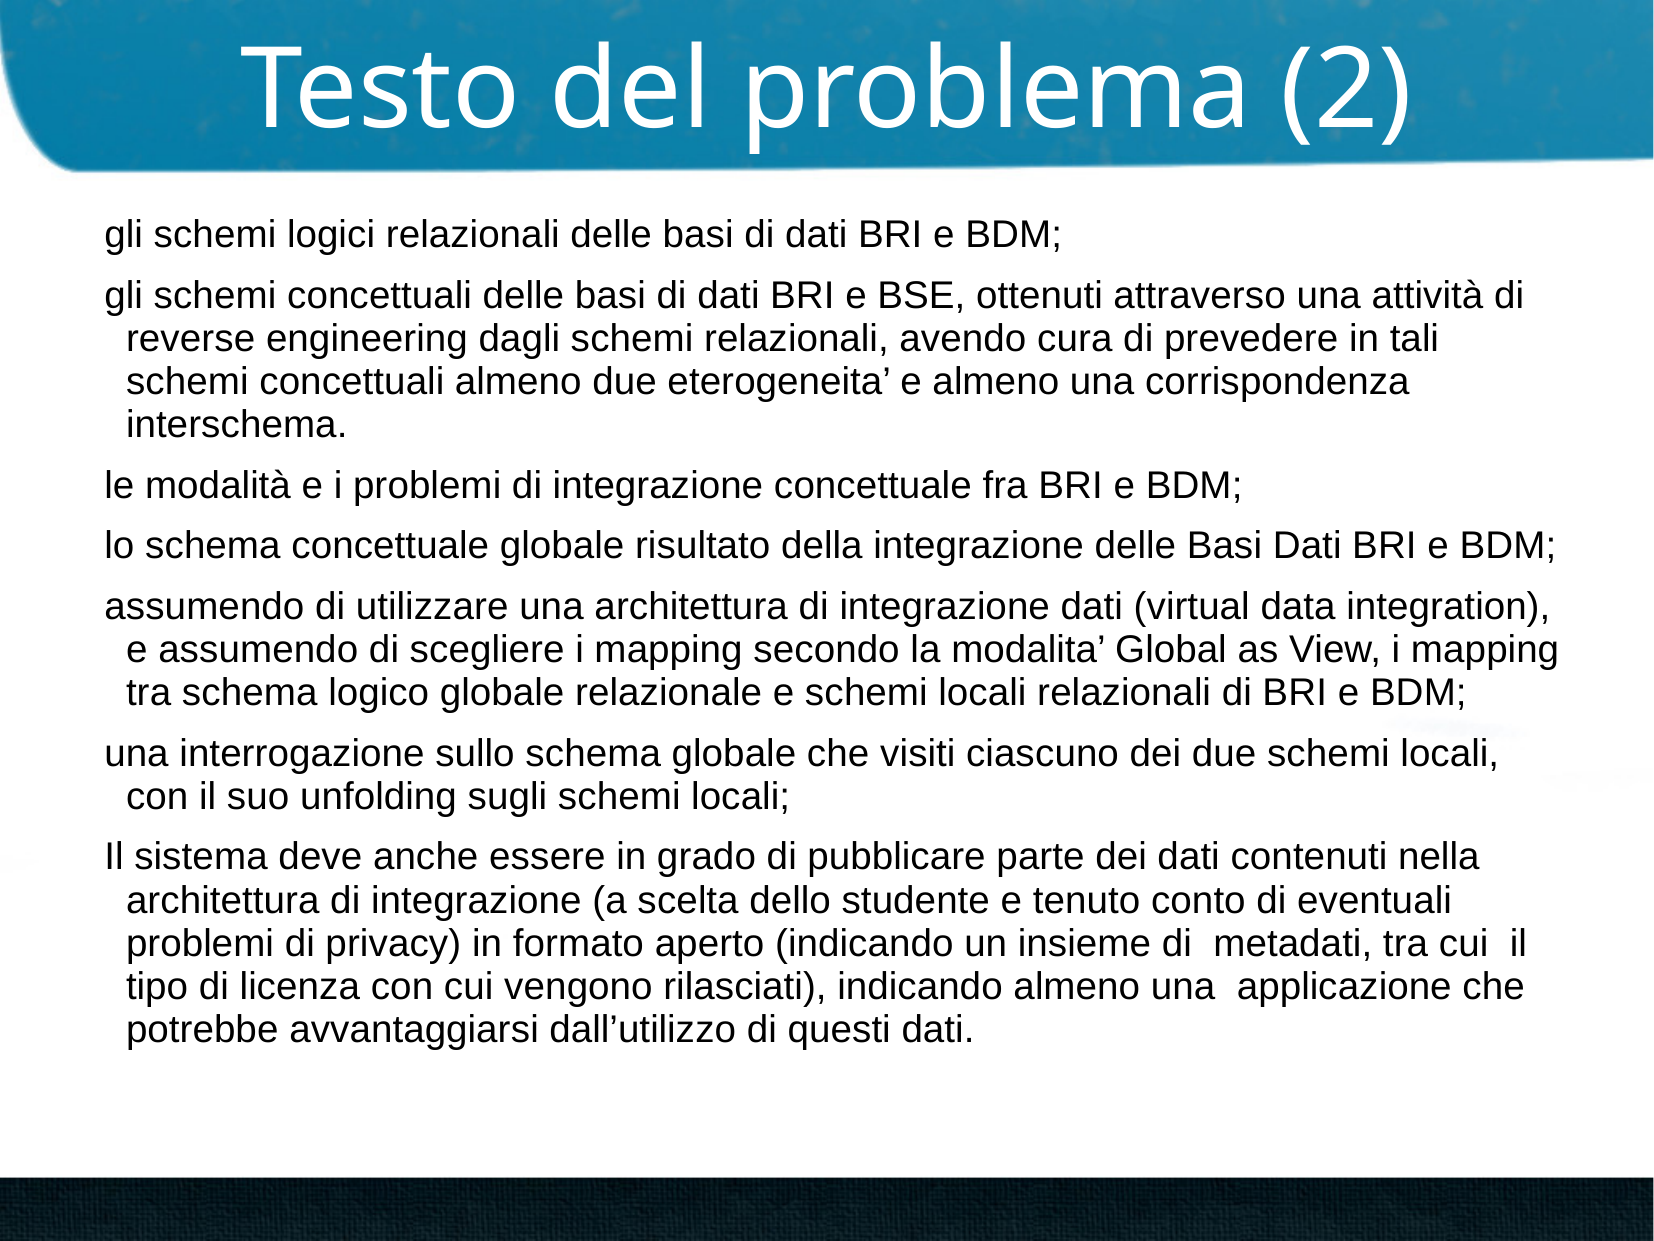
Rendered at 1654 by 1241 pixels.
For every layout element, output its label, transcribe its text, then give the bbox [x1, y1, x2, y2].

list gli schemi logici relazionali delle basi di dati BRI e BDM; gli schemi concettuali delle basi di dati BRI e BSE, ottenuti attraverso una attività di reverse engineering dagli schemi relazionali, avendo cura di prevedere in tali schemi concettuali almeno due eterogeneita’ e almeno una corrispondenza interschema. le modalità e i problemi di integrazione concettuale fra BRI e BDM; lo schema concettuale globale risultato della integrazione delle Basi Dati BRI e BDM; assumendo di utilizzare una architettura di integrazione dati (virtual data integration), e assumendo di scegliere i mapping secondo la modalita’ Global as View, i mapping tra schema logico globale relazionale e schemi locali relazionali di BRI e BDM; una interrogazione sullo schema globale che visiti ciascuno dei due schemi locali, con il suo unfolding sugli schemi locali; Il sistema deve anche essere in grado di pubblicare parte dei dati contenuti nella architettura di integrazione (a scelta dello studente e tenuto conto di eventuali problemi di privacy) in formato aperto (indicando un insieme di metadati, tra cui il tipo di licenza con cui vengono rilasciati), indicando almeno una applicazione che potrebbe avvantaggiarsi dall’utilizzo di questi dati. [82, 212, 1571, 1134]
title Testo del problema (2) [0, 3, 1654, 166]
picture [0, 166, 1654, 1241]
